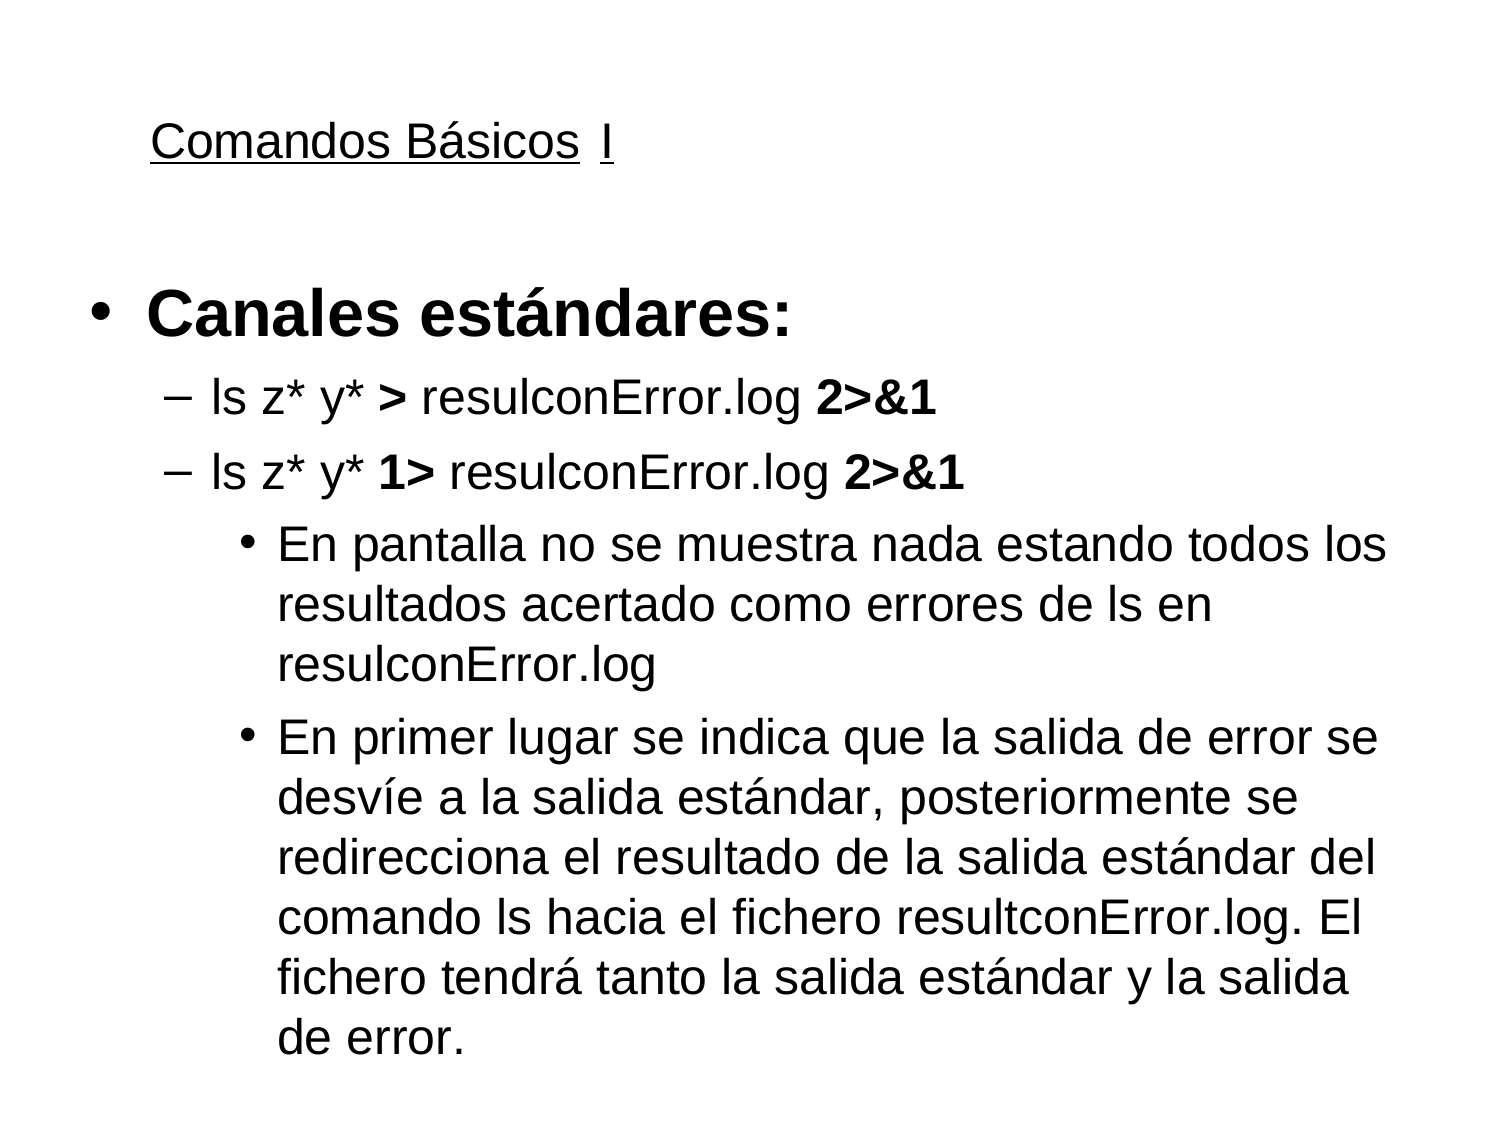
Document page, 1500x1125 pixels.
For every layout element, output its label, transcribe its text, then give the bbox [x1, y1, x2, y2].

title Comandos Básicos I [75, 45, 1426, 233]
list Canales estándares: ls z* y* > resulconError.log 2>&1 ls z* y* 1> resulconError.log 2>&1 En pantalla no se muestra nada estando todos los resultados acertado como errores de ls en resulconError.log En primer lugar se indica que la salida de error se desvíe a la salida estándar, posteriormente se redirecciona el resultado de la salida estándar del comando ls hacia el fichero resultconError.log. El fichero tendrá tanto la salida estándar y la salida de error. [75, 262, 1426, 1072]
